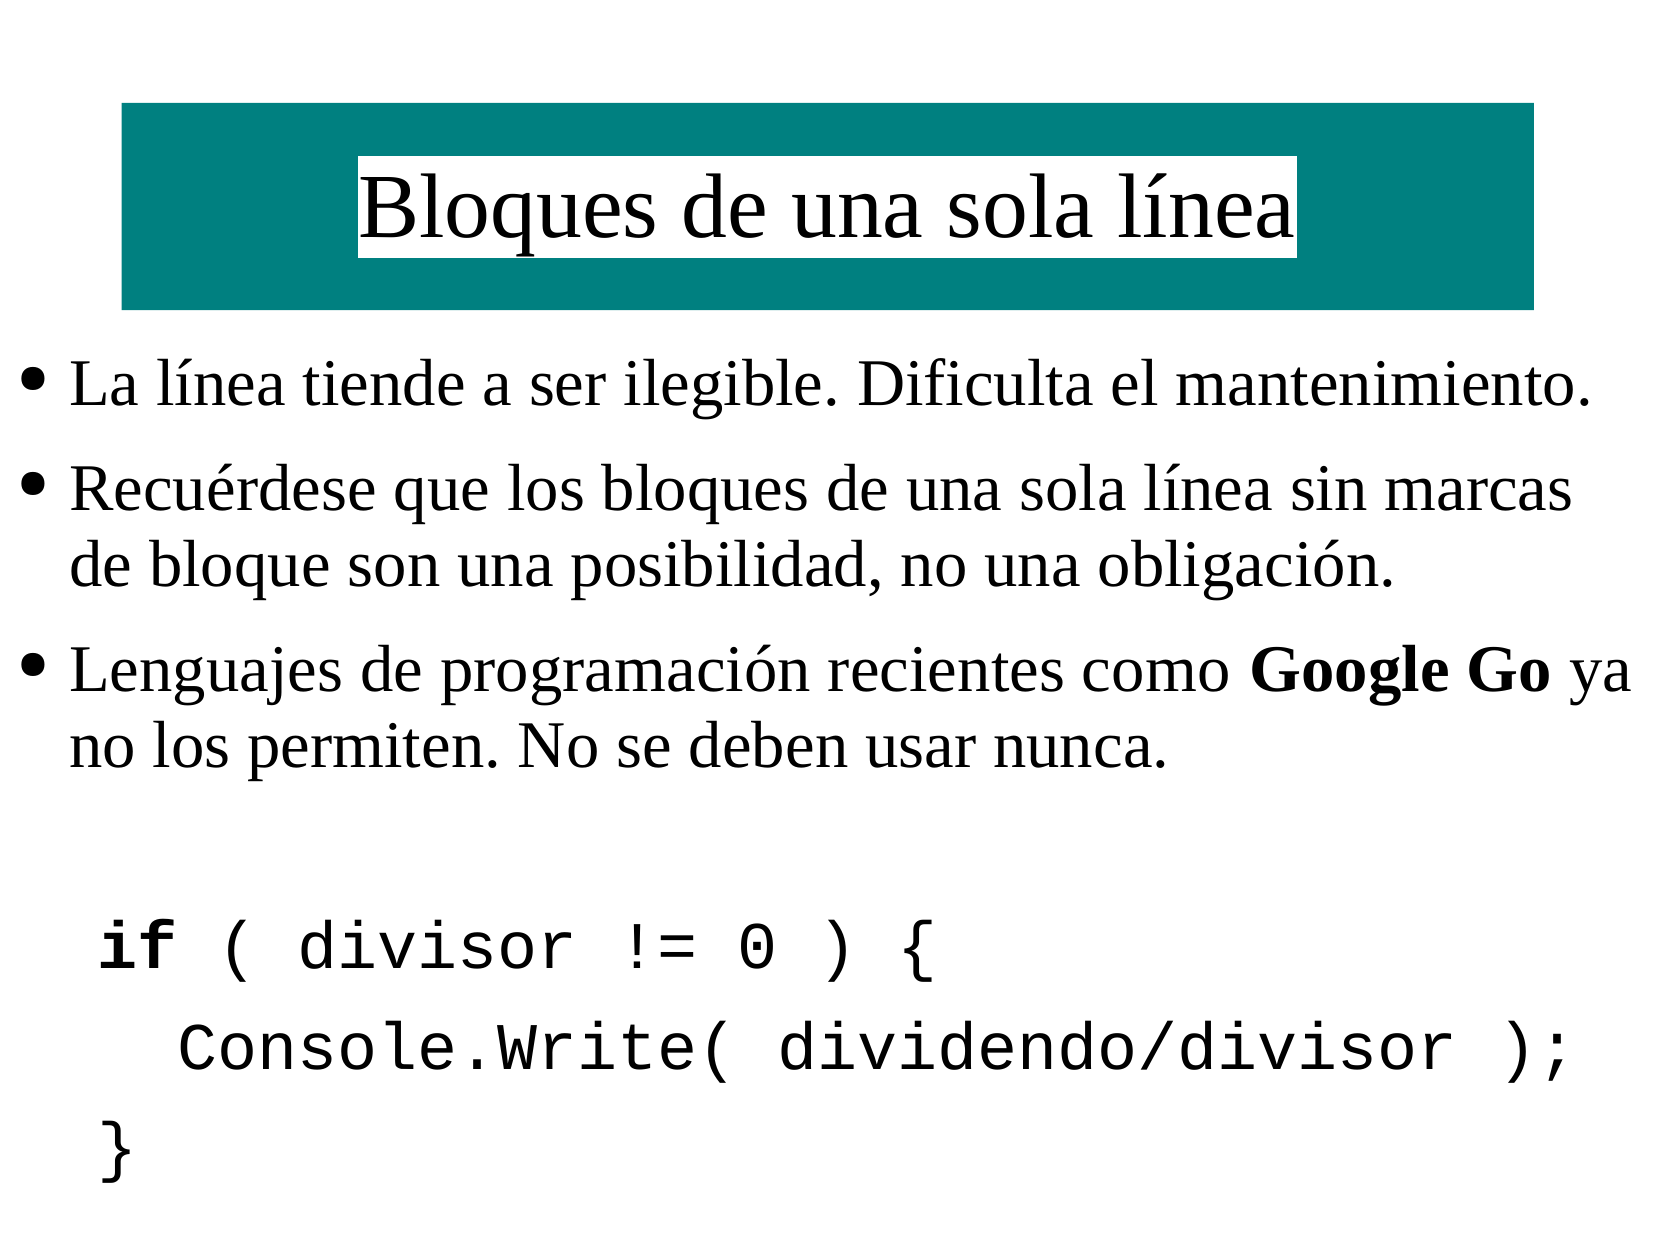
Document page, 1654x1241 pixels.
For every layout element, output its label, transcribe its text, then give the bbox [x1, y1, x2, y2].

text_box La línea tiende a ser ilegible. Dificulta el mantenimiento. Recuérdese que los bloques de una sola línea sin marcas de bloque son una posibilidad, no una obligación. Lenguajes de programación recientes como Google Go ya no los permiten. No se deben usar nunca. if ( divisor != 0 ) { Console.Write( dividendo/divisor ); } [0, 344, 1654, 1184]
title Bloques de una sola línea [121, 102, 1534, 311]
